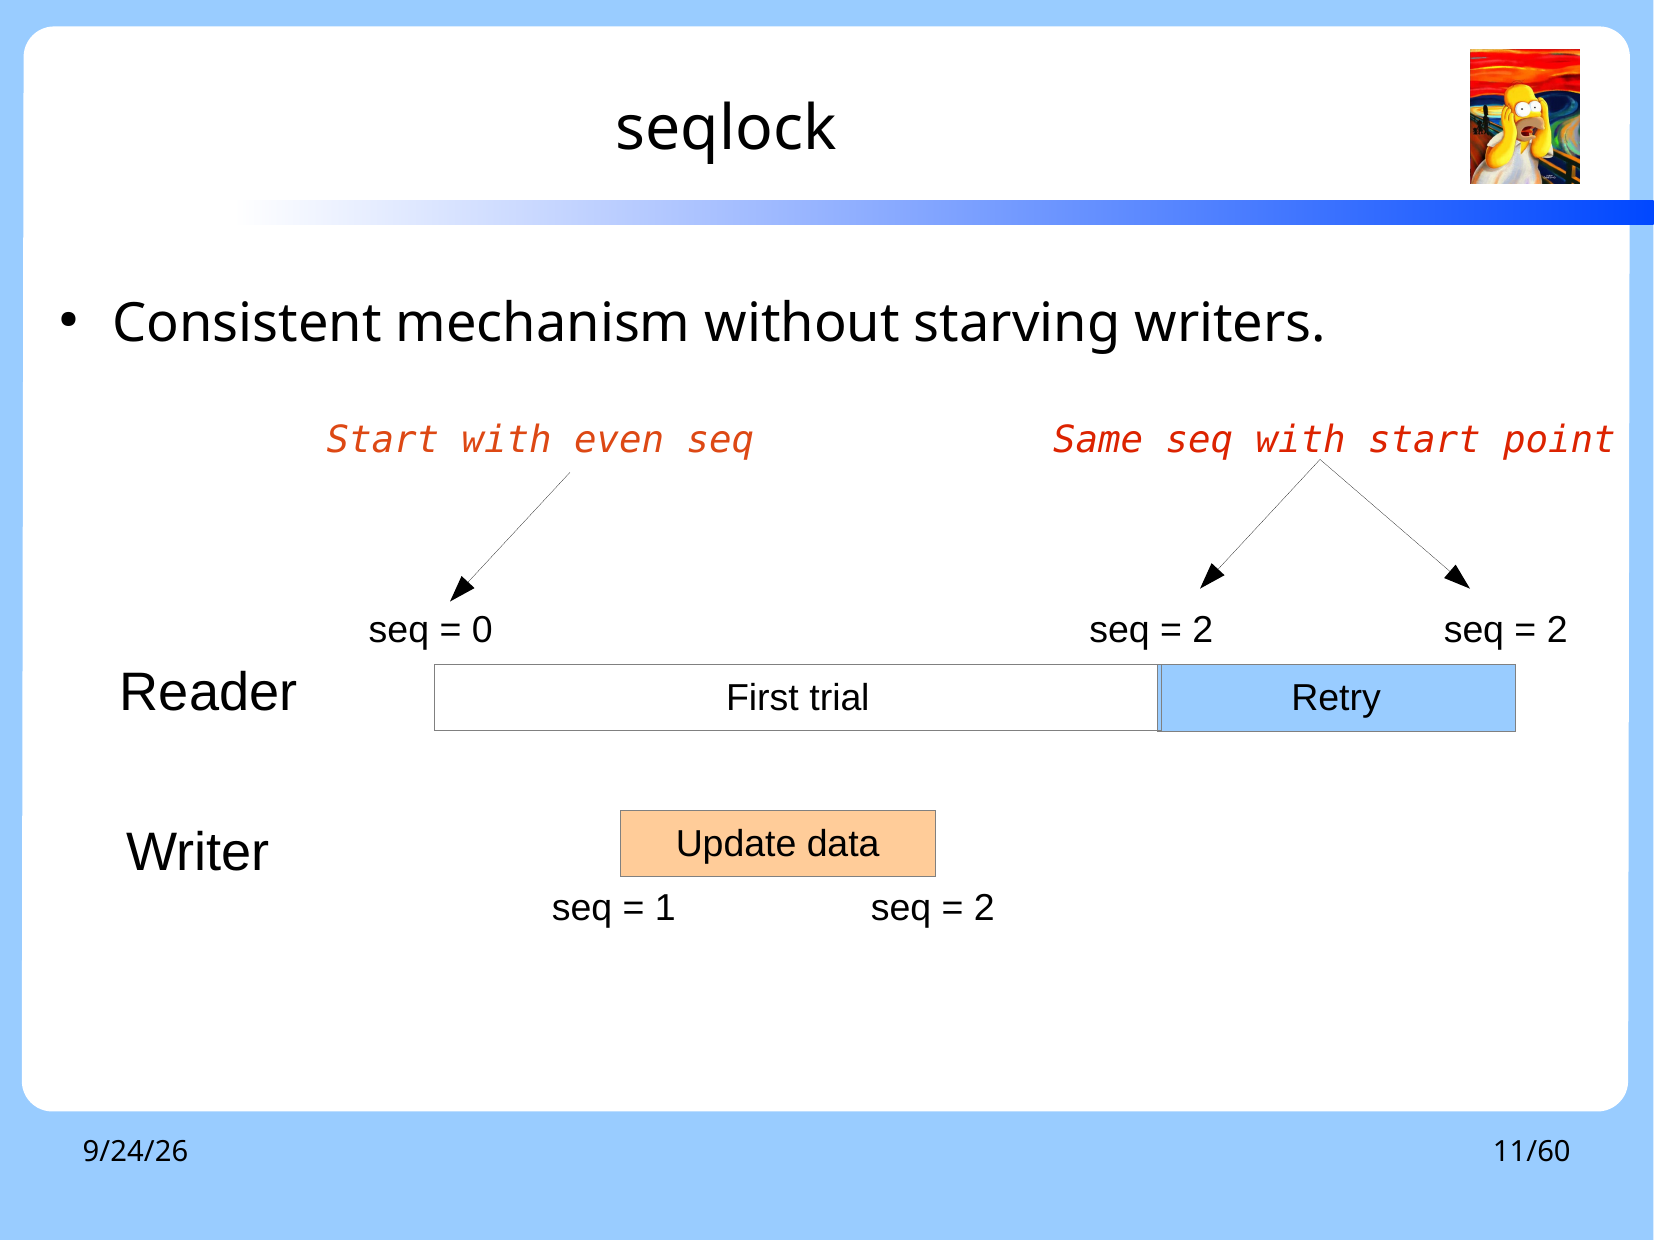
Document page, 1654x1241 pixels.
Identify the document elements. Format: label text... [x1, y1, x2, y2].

picture [1470, 49, 1580, 184]
text_box Start with even seq [311, 409, 770, 473]
text_box seq = 2 [1428, 601, 1598, 664]
title seqlock [82, 49, 1371, 201]
text_box Writer [111, 814, 286, 890]
text_box seq = 2 [856, 879, 1025, 942]
text_box Retry [1157, 664, 1516, 732]
text_box Reader [105, 653, 313, 730]
text_box First trial [434, 664, 1162, 731]
text_box seq = 0 [354, 601, 523, 664]
text_box seq = 1 [537, 879, 706, 942]
text_box Update data [620, 810, 936, 877]
text_box Same seq with start point [1038, 409, 1631, 473]
list Consistent mechanism without starving writers. [41, 283, 1613, 1003]
text_box seq = 2 [1074, 601, 1244, 664]
